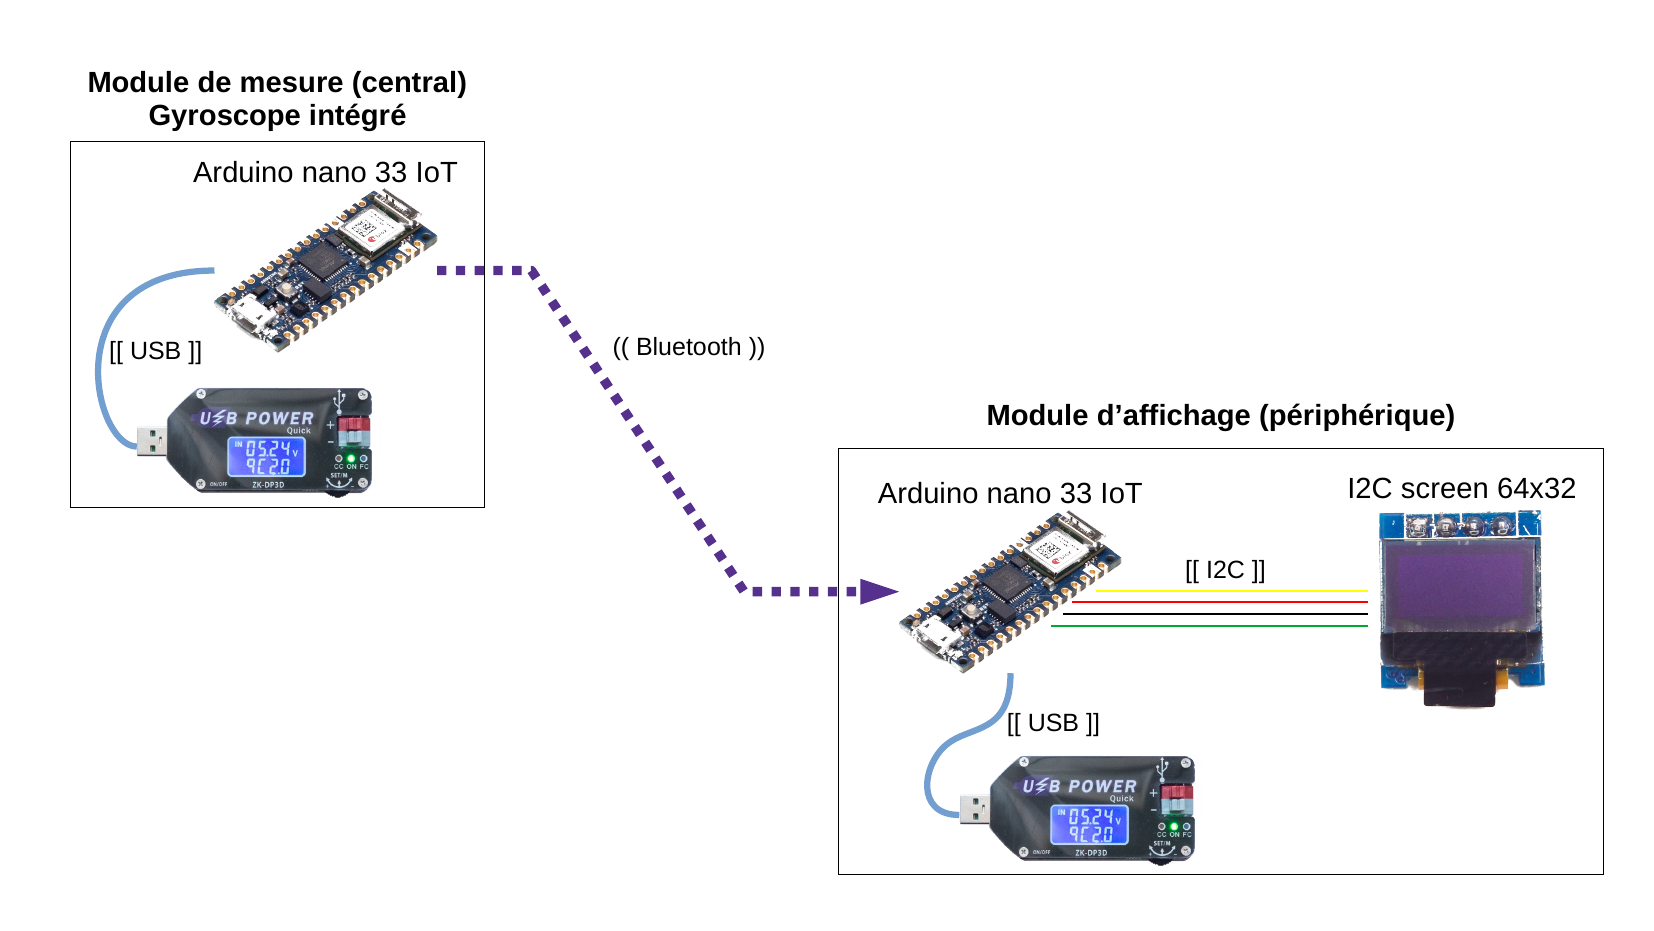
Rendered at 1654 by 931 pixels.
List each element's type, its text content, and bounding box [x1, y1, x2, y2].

picture [959, 755, 1203, 875]
text_box Module de mesure (central) Gyroscope intégré [70, 141, 485, 508]
text_box Module d’affichage (périphérique) [838, 448, 1604, 875]
text_box [[ I2C ]] [1170, 548, 1282, 592]
picture [899, 510, 1122, 674]
text_box [[ USB ]] [94, 329, 218, 373]
picture [214, 188, 438, 353]
text_box [[ USB ]] [992, 701, 1116, 745]
picture [1379, 510, 1545, 710]
picture [136, 387, 380, 506]
